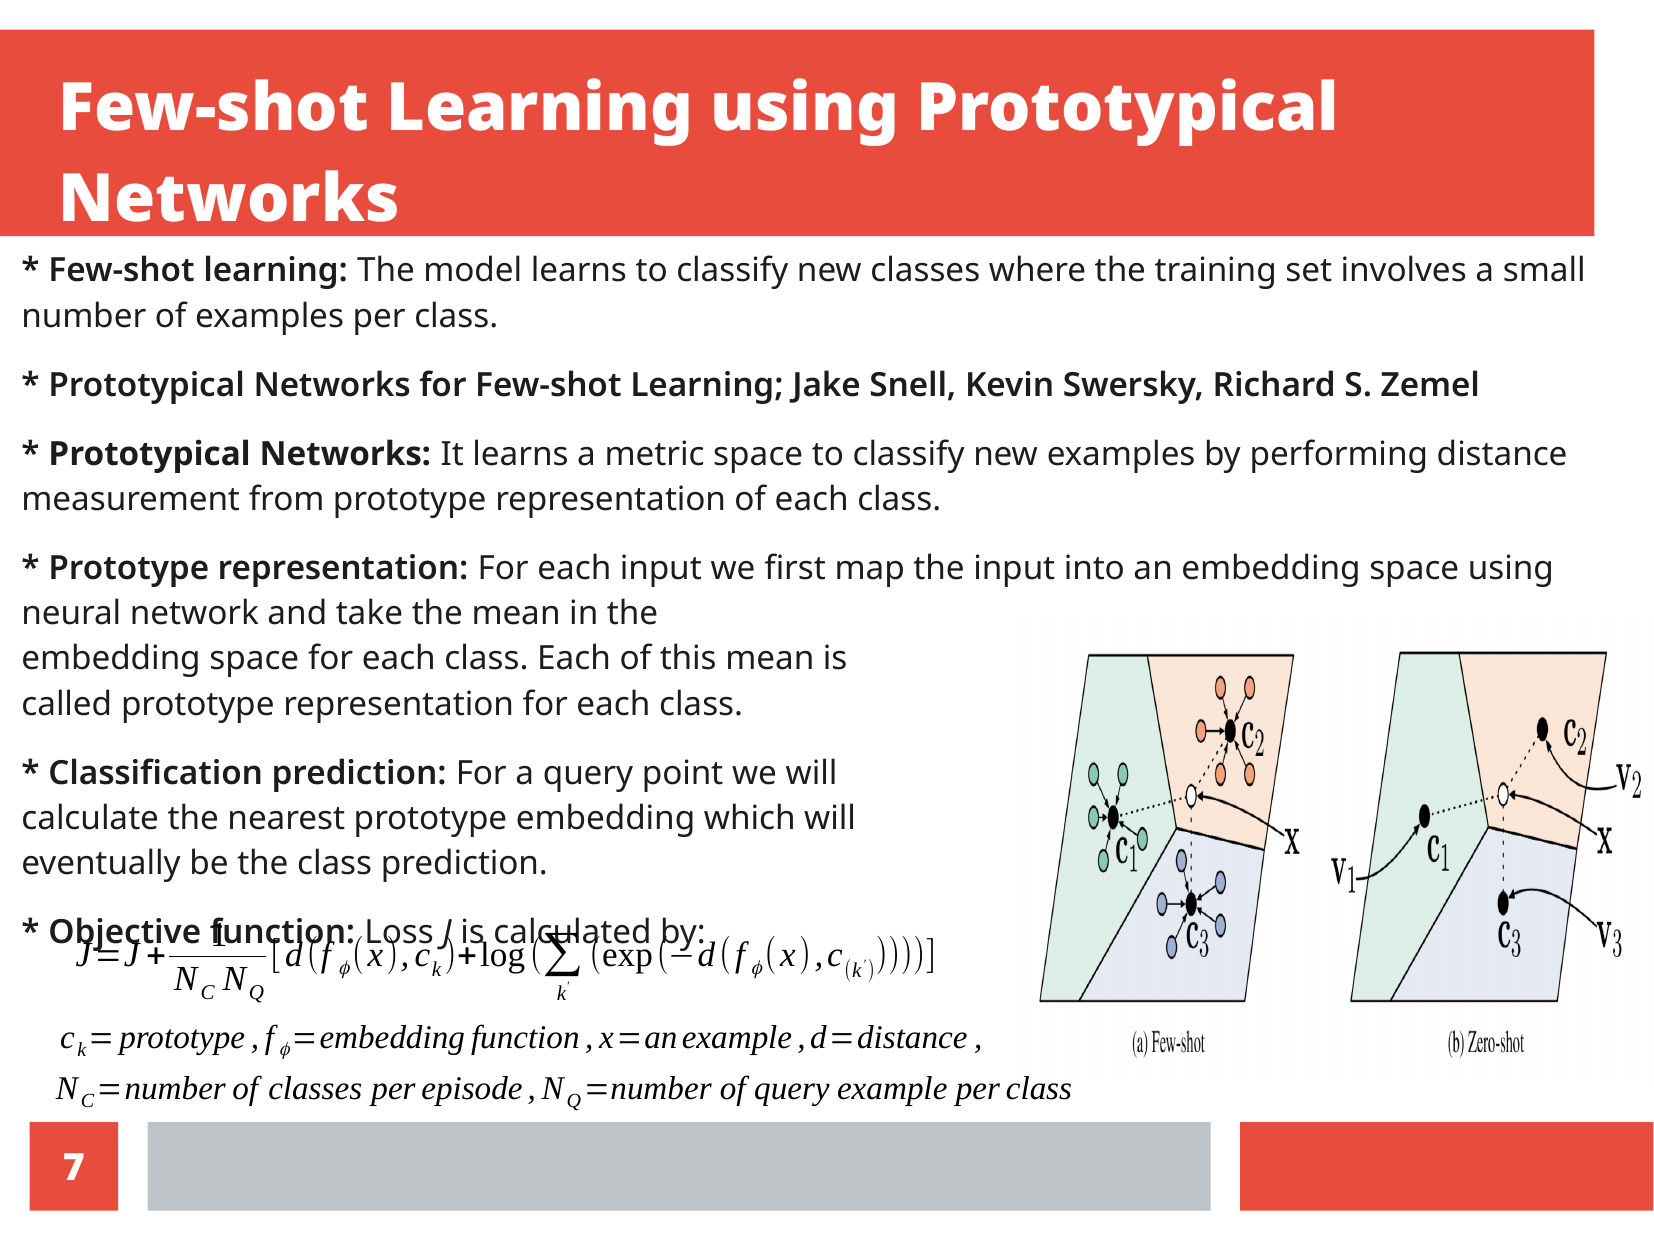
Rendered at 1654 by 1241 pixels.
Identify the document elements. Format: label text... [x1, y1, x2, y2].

list * Few-shot learning: The model learns to classify new classes where the training set involves a small number of examples per class. * Prototypical Networks for Few-shot Learning; Jake Snell, Kevin Swersky, Richard S. Zemel * Prototypical Networks: It learns a metric space to classify new examples by performing distance measurement from prototype representation of each class. * Prototype representation: For each input we first map the input into an embedding space using neural network and take the mean in the embedding space for each class. Each of this mean is called prototype representation for each class. * Classification prediction: For a query point we will calculate the nearest prototype embedding which will eventually be the class prediction. * Objective function: Loss J is calculated by: [21, 246, 1591, 1087]
chart [787, 645, 906, 705]
picture [1008, 616, 1654, 1087]
chart [792, 782, 911, 842]
chart [47, 1069, 1080, 1112]
chart [67, 915, 943, 1006]
title Few-shot Learning using Prototypical Networks [59, 59, 1595, 207]
chart [53, 1019, 988, 1062]
